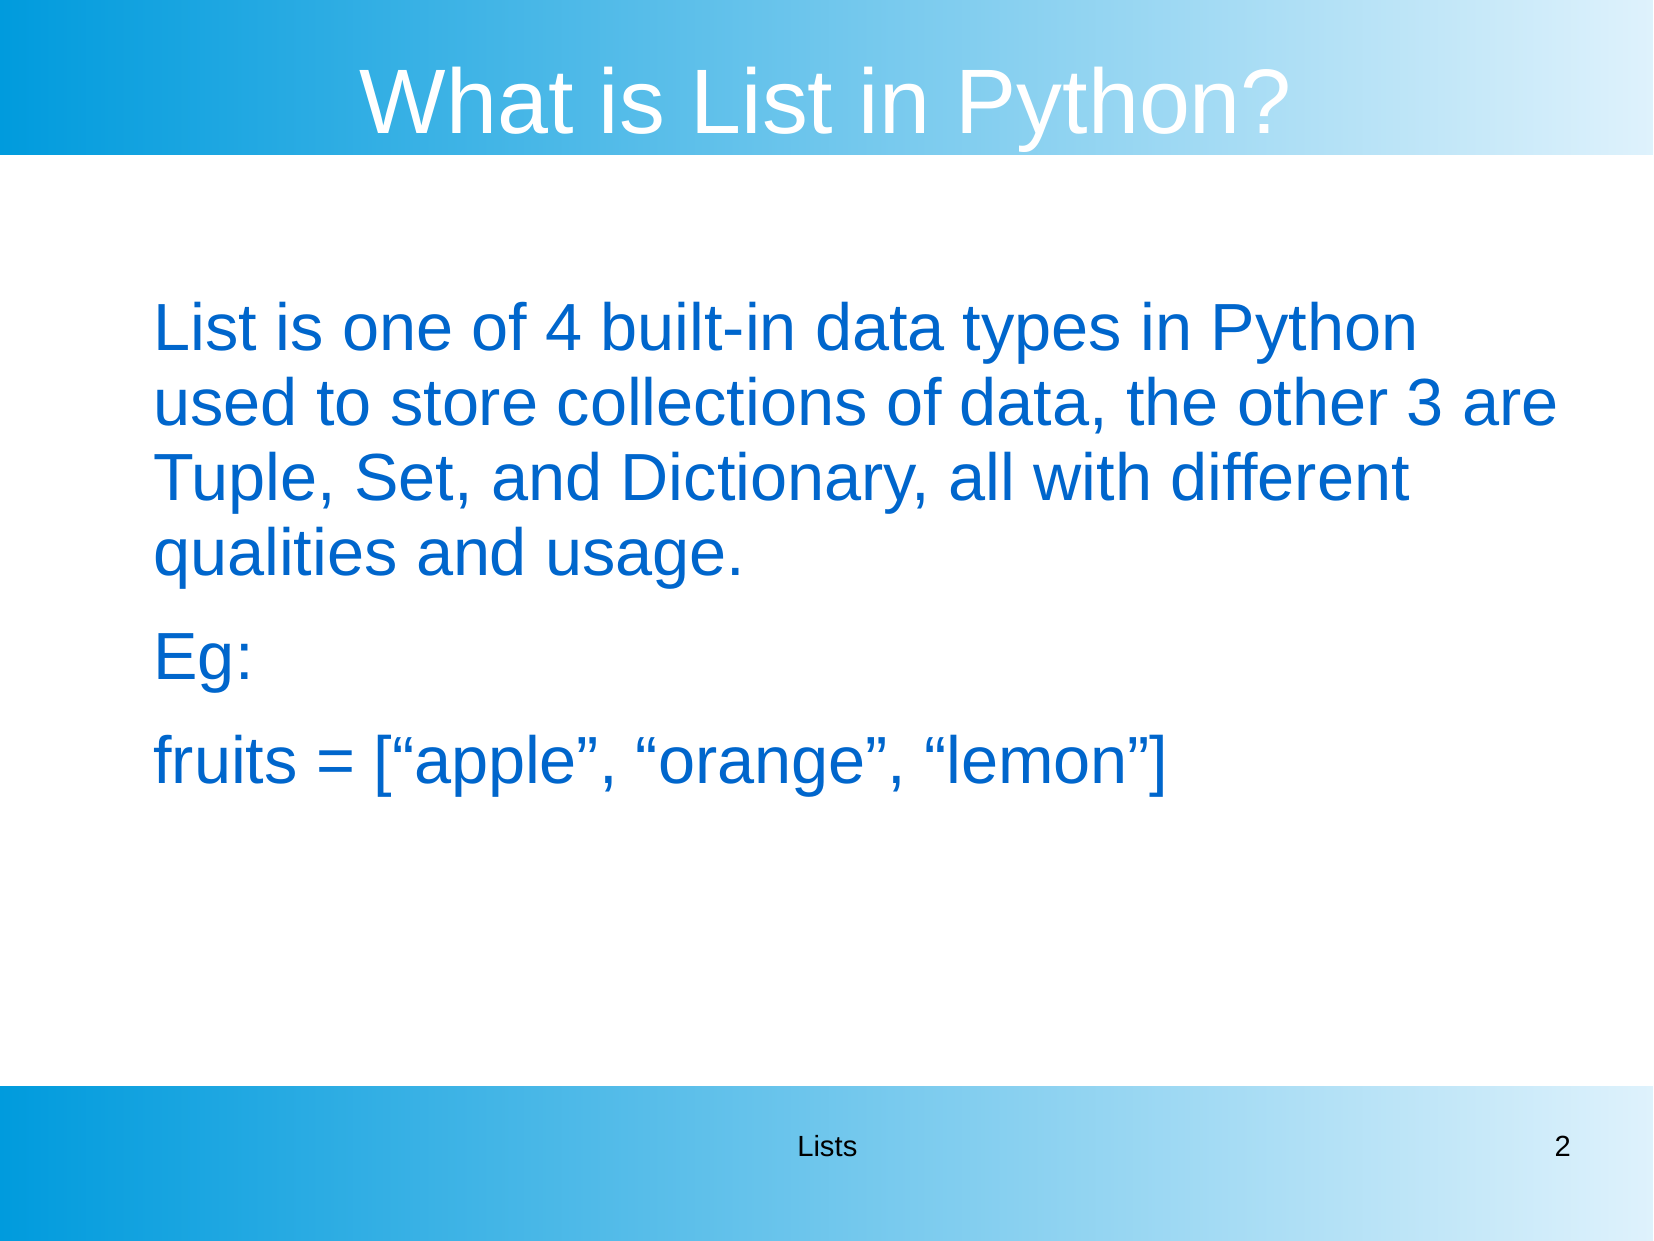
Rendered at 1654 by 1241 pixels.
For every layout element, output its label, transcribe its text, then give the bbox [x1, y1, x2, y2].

list List is one of 4 built-in data types in Python used to store collections of data, the other 3 are Tuple, Set, and Dictionary, all with different qualities and usage. Eg: fruits = [“apple”, “orange”, “lemon”] [82, 290, 1571, 1010]
title What is List in Python? [82, 49, 1571, 155]
